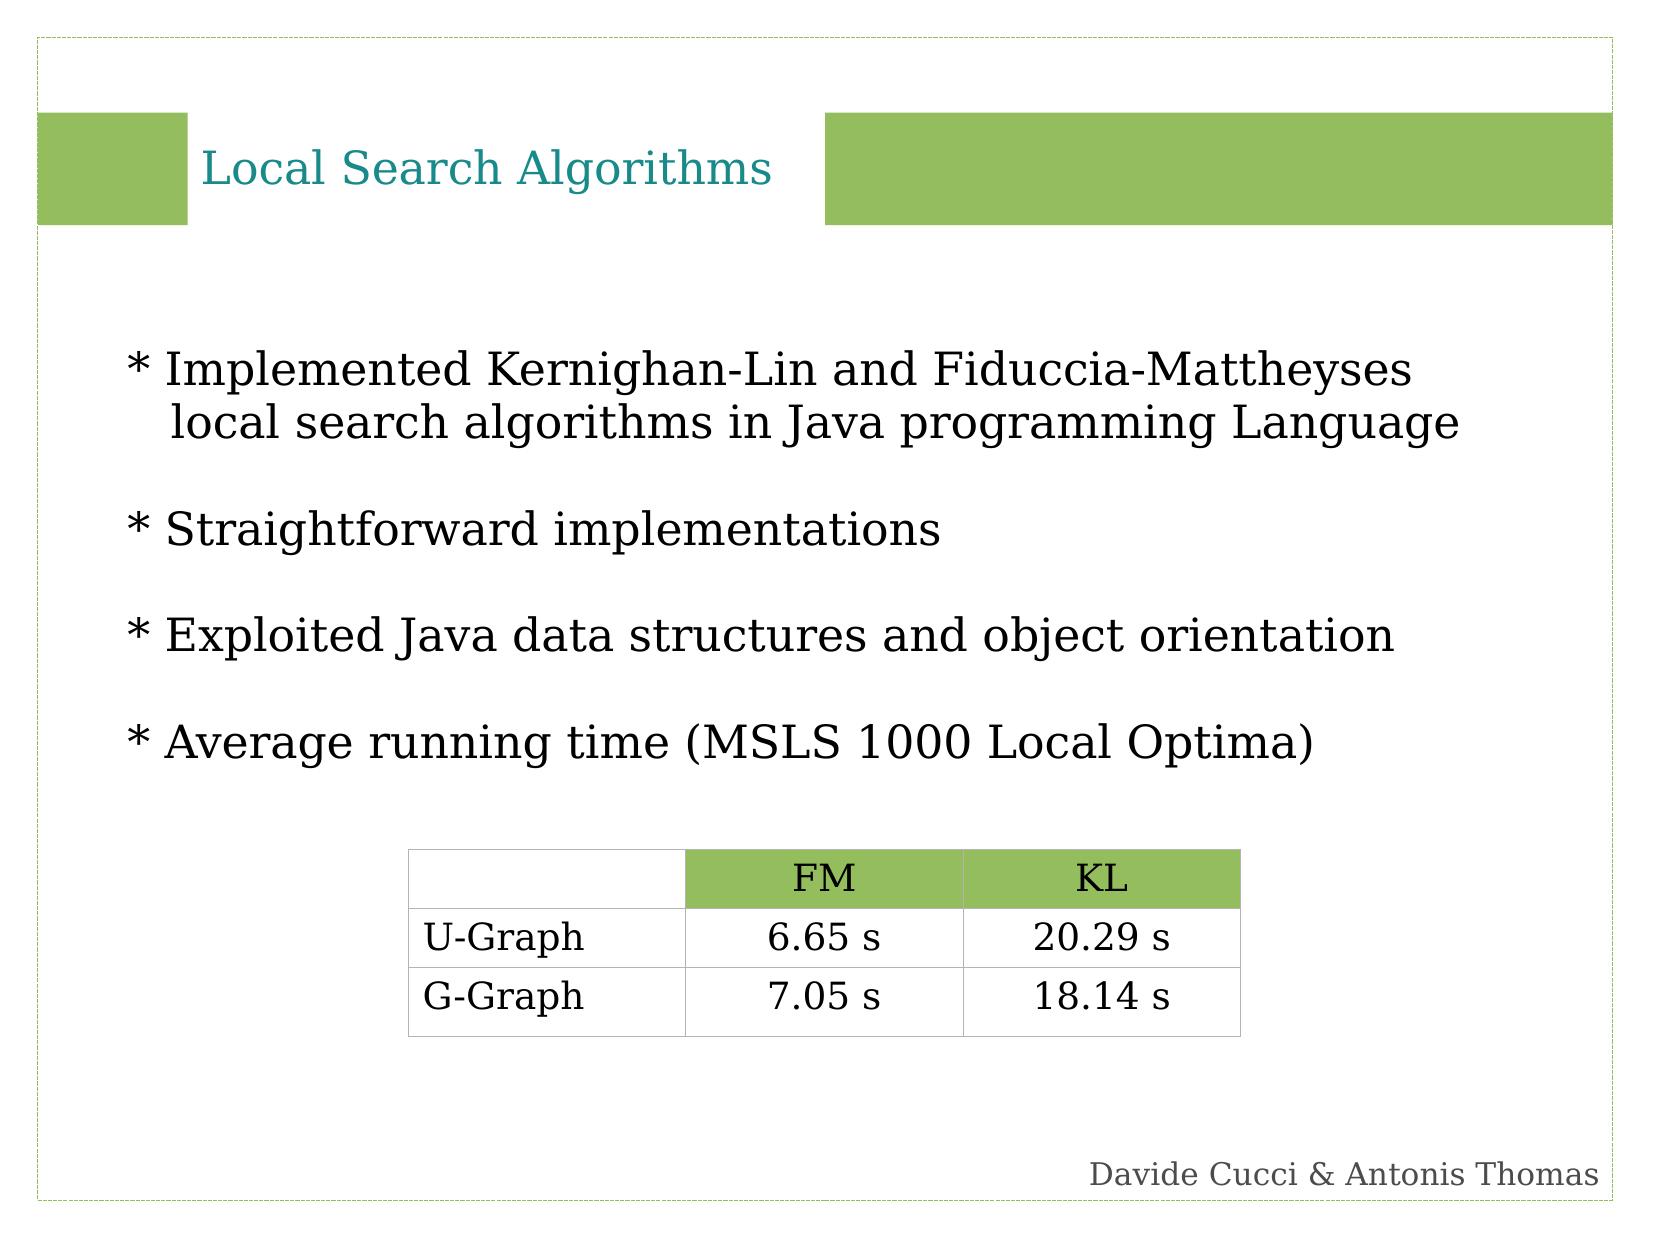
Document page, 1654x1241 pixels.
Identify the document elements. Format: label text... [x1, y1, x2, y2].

text_box [37, 112, 188, 226]
text_box * Implemented Kernighan-Lin and Fiduccia-Mattheyses local search algorithms in Java programming Language * Straightforward implementations * Exploited Java data structures and object orientation * Average running time (MSLS 1000 Local Optima) [112, 335, 1501, 990]
table_cell G-Graph [409, 968, 685, 1036]
table_cell 6.65 s [686, 909, 963, 967]
text_box Local Search Algorithms [188, 134, 789, 203]
table_cell 7.05 s [686, 968, 963, 1036]
table_cell 18.14 s [964, 968, 1240, 1036]
text_box Davide Cucci & Antonis Thomas [1074, 1149, 1616, 1201]
table_header [409, 850, 685, 908]
table_header KL [964, 850, 1240, 908]
text_box [825, 112, 1613, 226]
table_cell 20.29 s [964, 909, 1240, 967]
table_cell U-Graph [409, 909, 685, 967]
table_header FM [686, 850, 963, 908]
